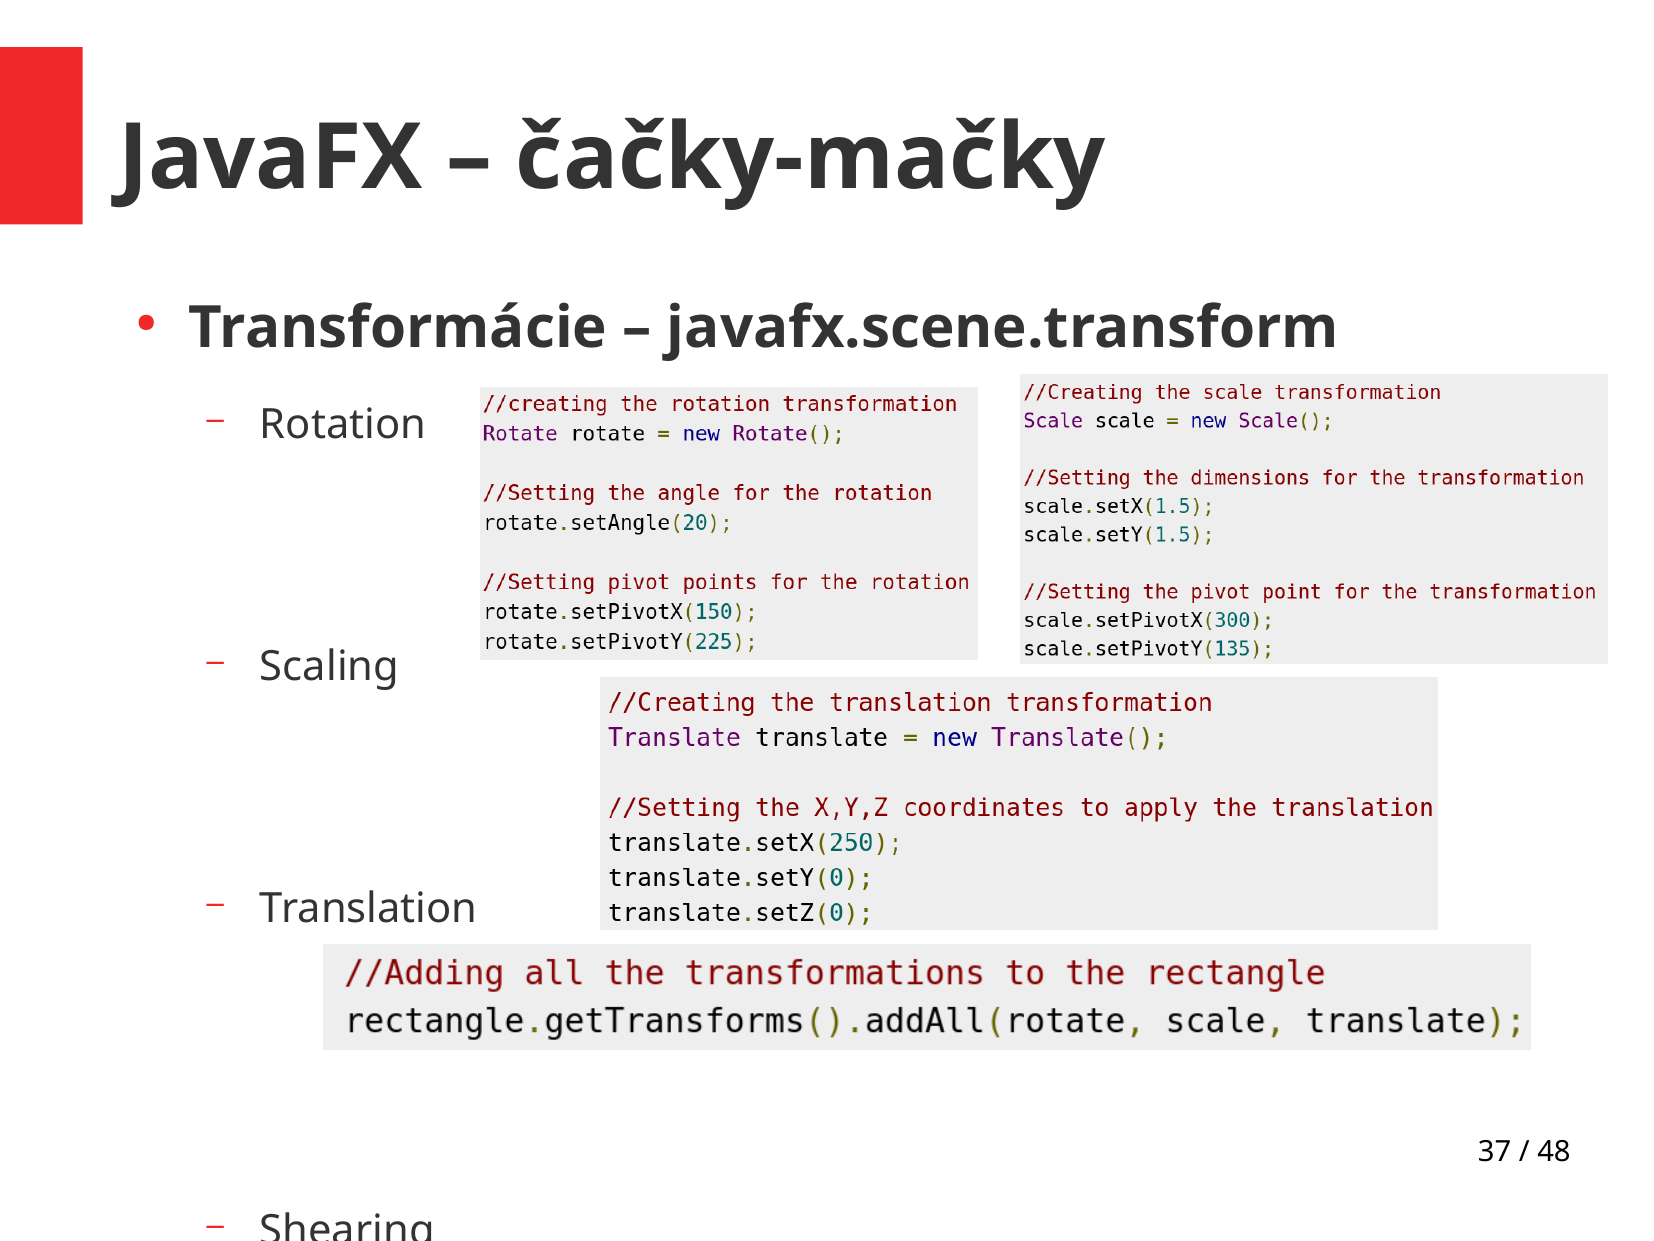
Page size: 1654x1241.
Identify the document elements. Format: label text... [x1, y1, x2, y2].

title JavaFX – čačky-mačky [118, 49, 1571, 257]
picture [323, 944, 1531, 1050]
picture [1020, 374, 1608, 664]
list Transformácie – javafx.scene.transform Rotation Scaling Translation Shearing [118, 285, 1536, 1005]
picture [600, 677, 1438, 931]
picture [480, 387, 978, 661]
